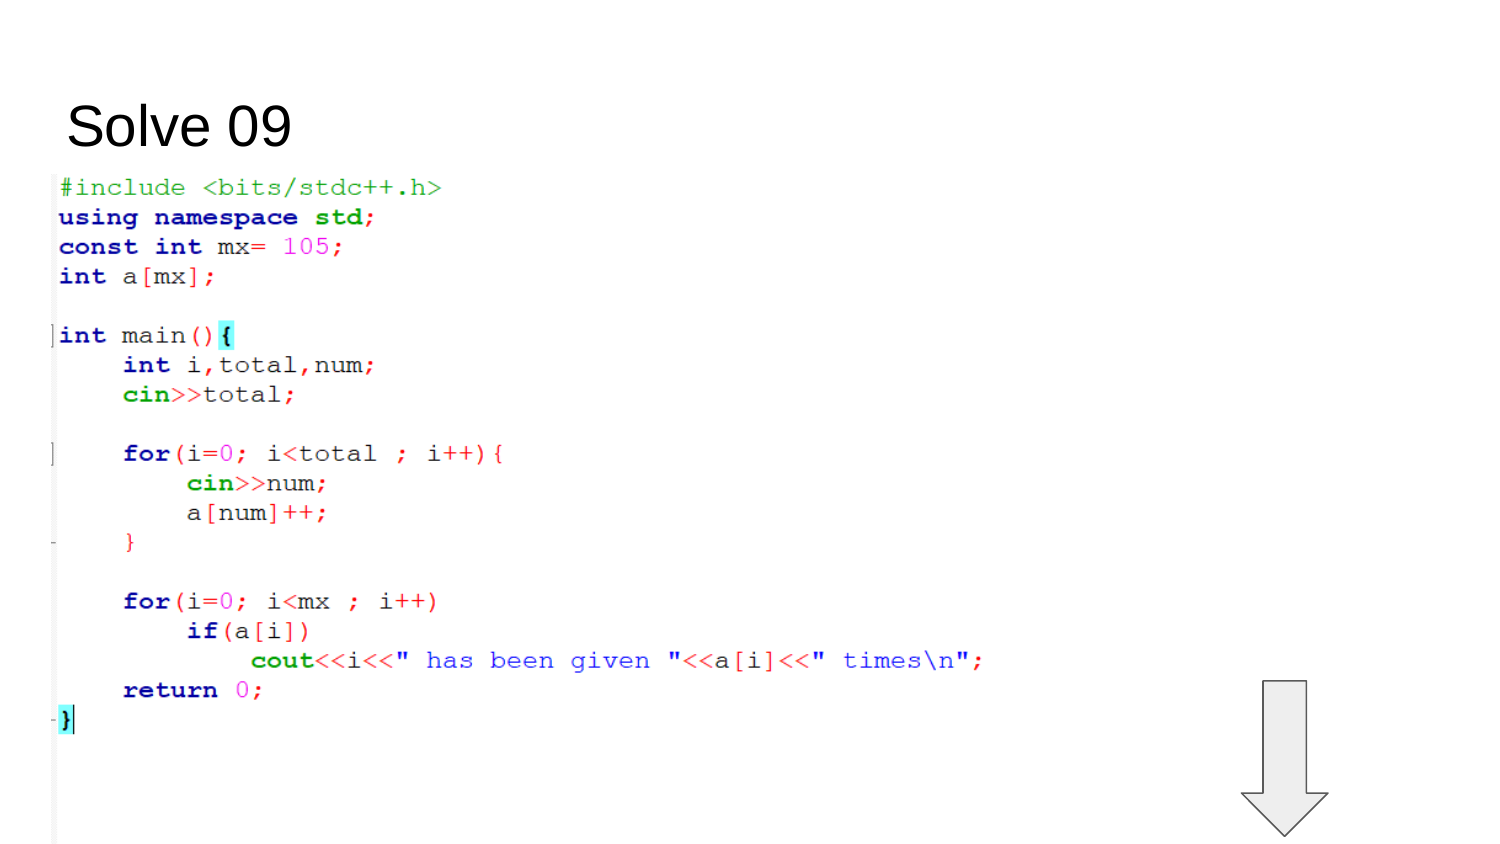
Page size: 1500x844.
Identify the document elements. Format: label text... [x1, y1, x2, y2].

title Solve 09 [51, 72, 1449, 167]
text_box [1241, 680, 1329, 837]
picture [51, 174, 1011, 844]
